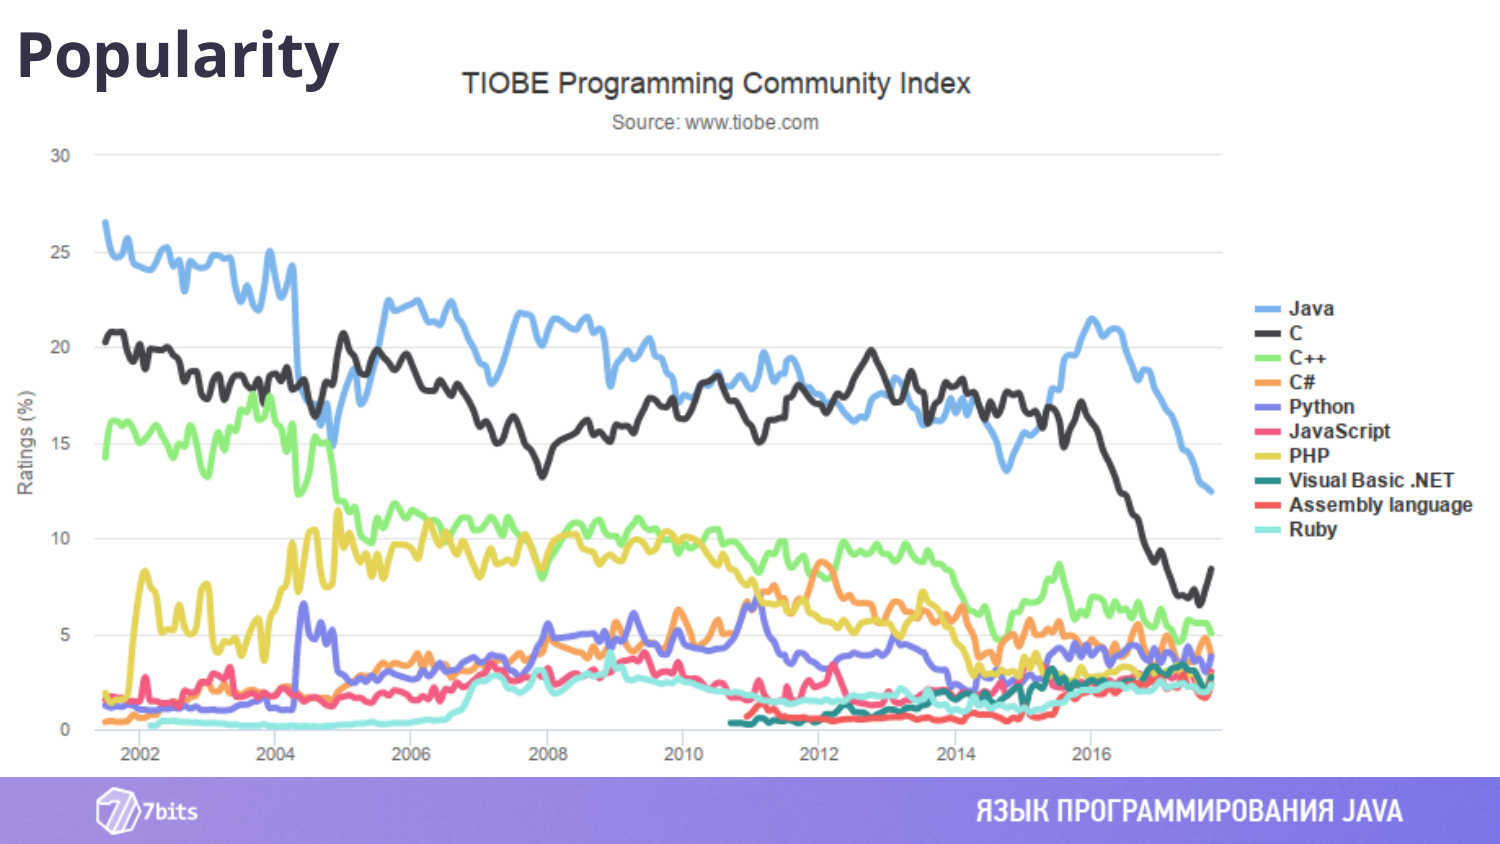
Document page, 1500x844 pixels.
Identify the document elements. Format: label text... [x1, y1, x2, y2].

picture [0, 38, 1500, 844]
title Popularity [0, 0, 1398, 94]
